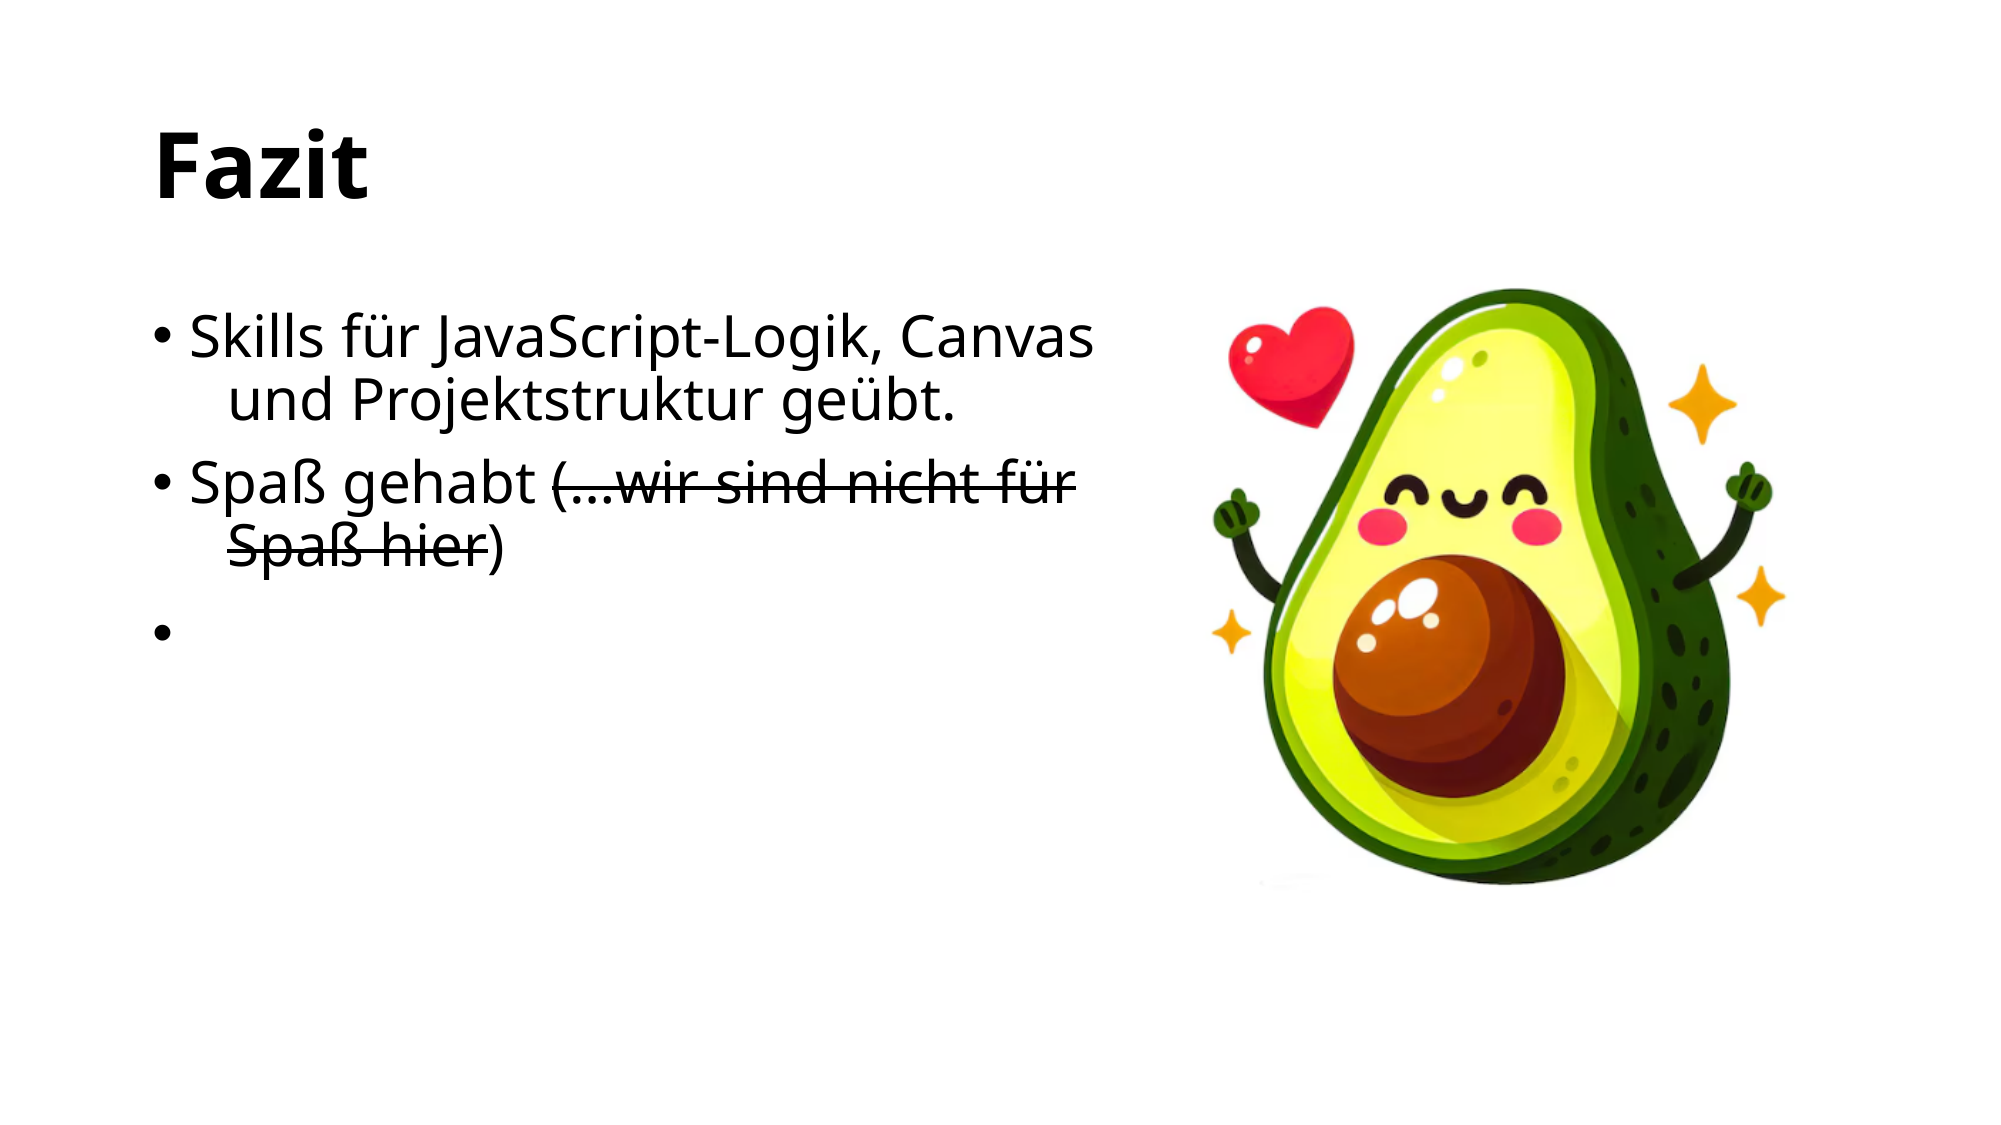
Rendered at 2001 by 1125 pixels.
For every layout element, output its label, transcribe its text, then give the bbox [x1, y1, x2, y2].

title Fazit [137, 59, 1863, 278]
list Skills für JavaScript-Logik, Canvas und Projektstruktur geübt. Spaß gehabt (…wir sind nicht für Spaß hier) [137, 299, 1191, 1014]
picture [1190, 277, 1822, 902]
